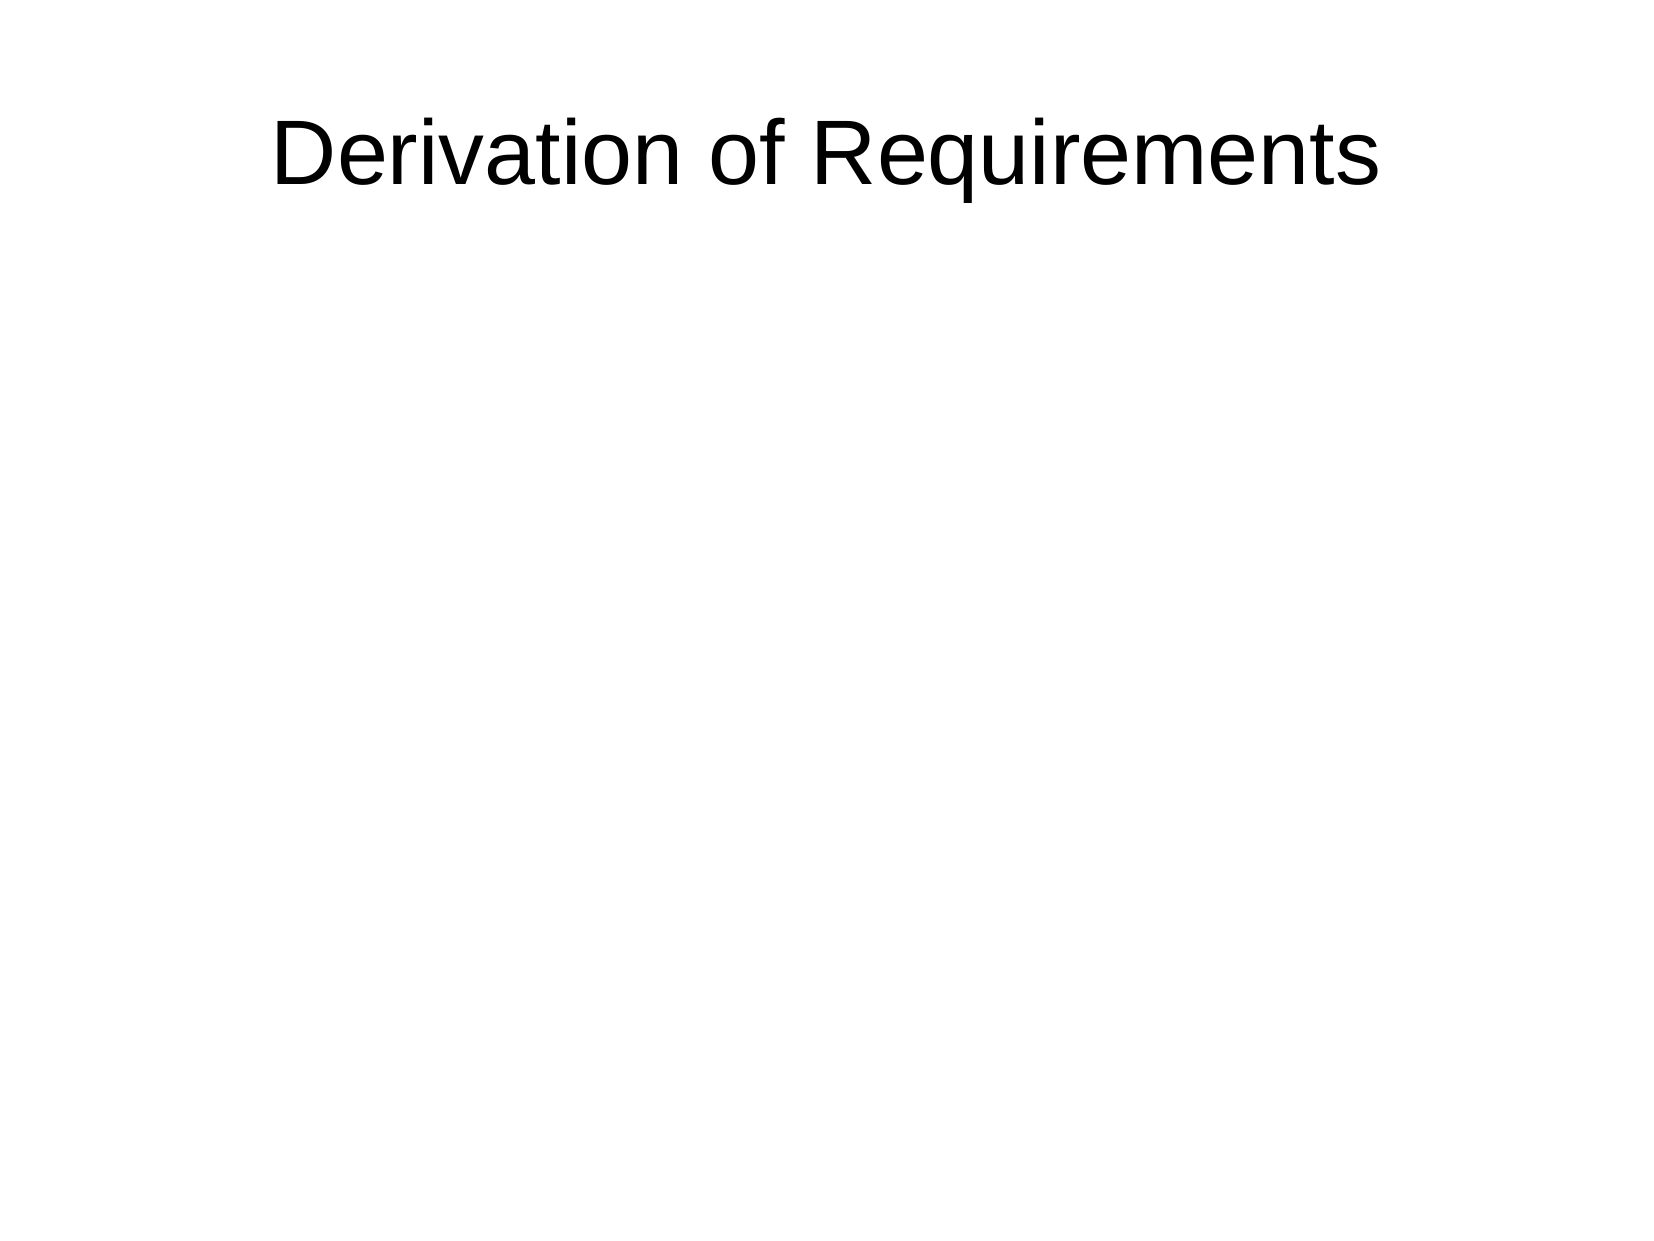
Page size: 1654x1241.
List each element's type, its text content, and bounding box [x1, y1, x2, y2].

title Derivation of Requirements [82, 56, 1571, 250]
